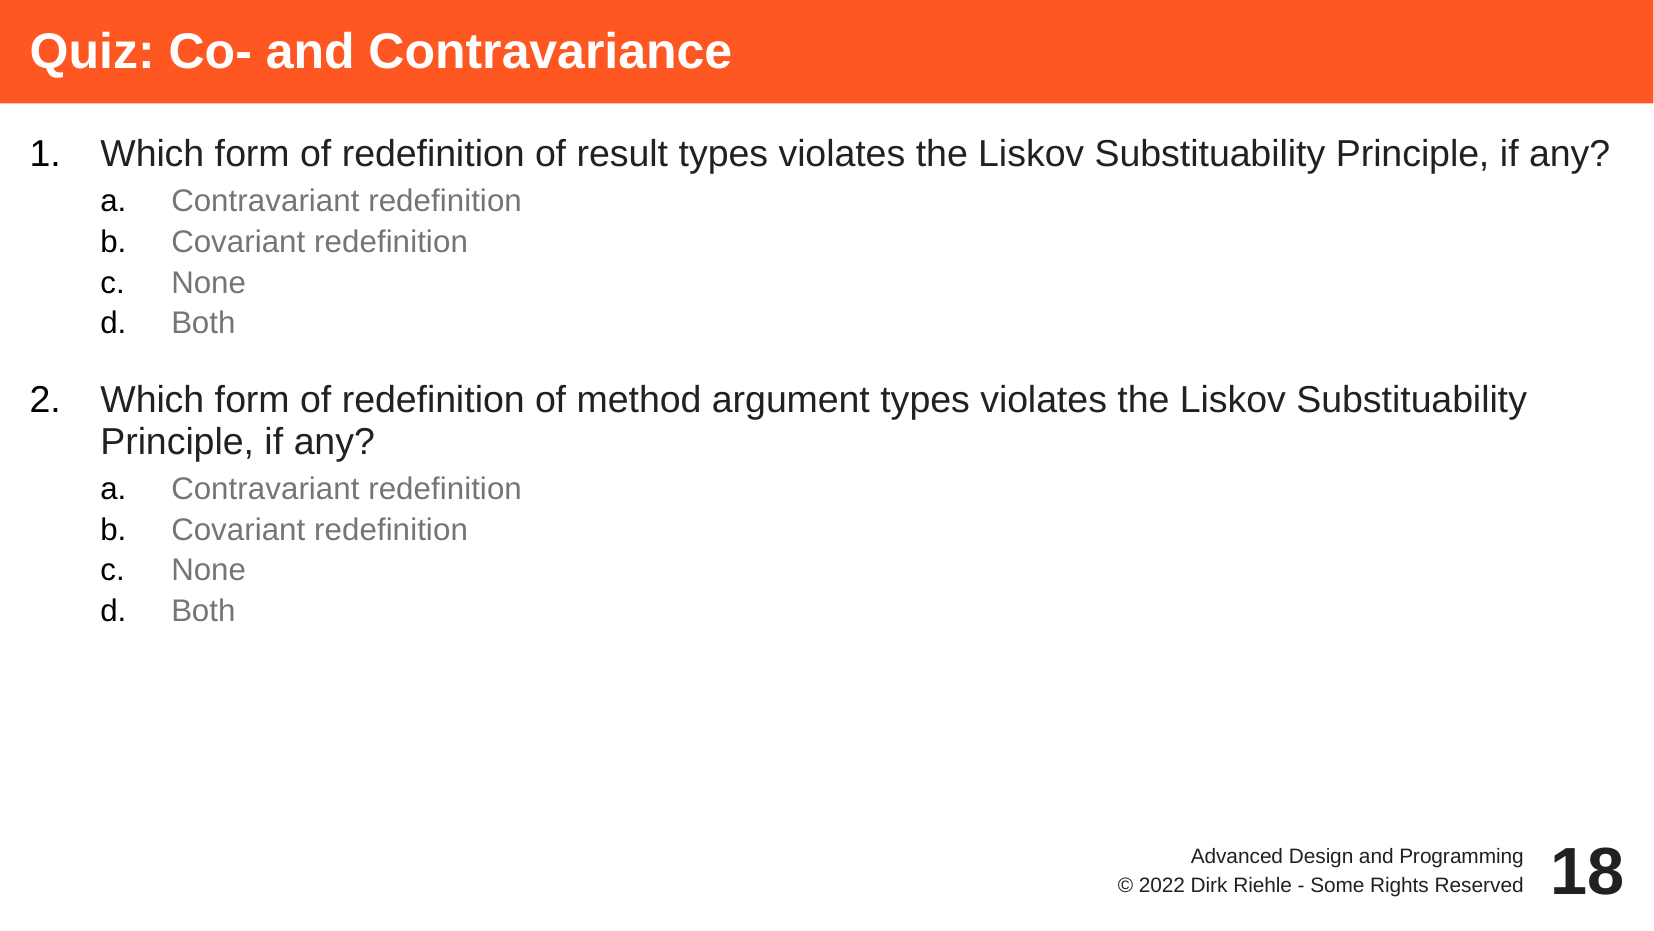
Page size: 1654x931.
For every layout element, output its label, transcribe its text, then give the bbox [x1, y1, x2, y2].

title Quiz: Co- and Contravariance [0, 0, 1654, 104]
list Which form of redefinition of result types violates the Liskov Substituability Principle, if any? Contravariant redefinition Covariant redefinition None Both Which form of redefinition of method argument types violates the Liskov Substituability Principle, if any? Contravariant redefinition Covariant redefinition None Both [29, 132, 1625, 813]
